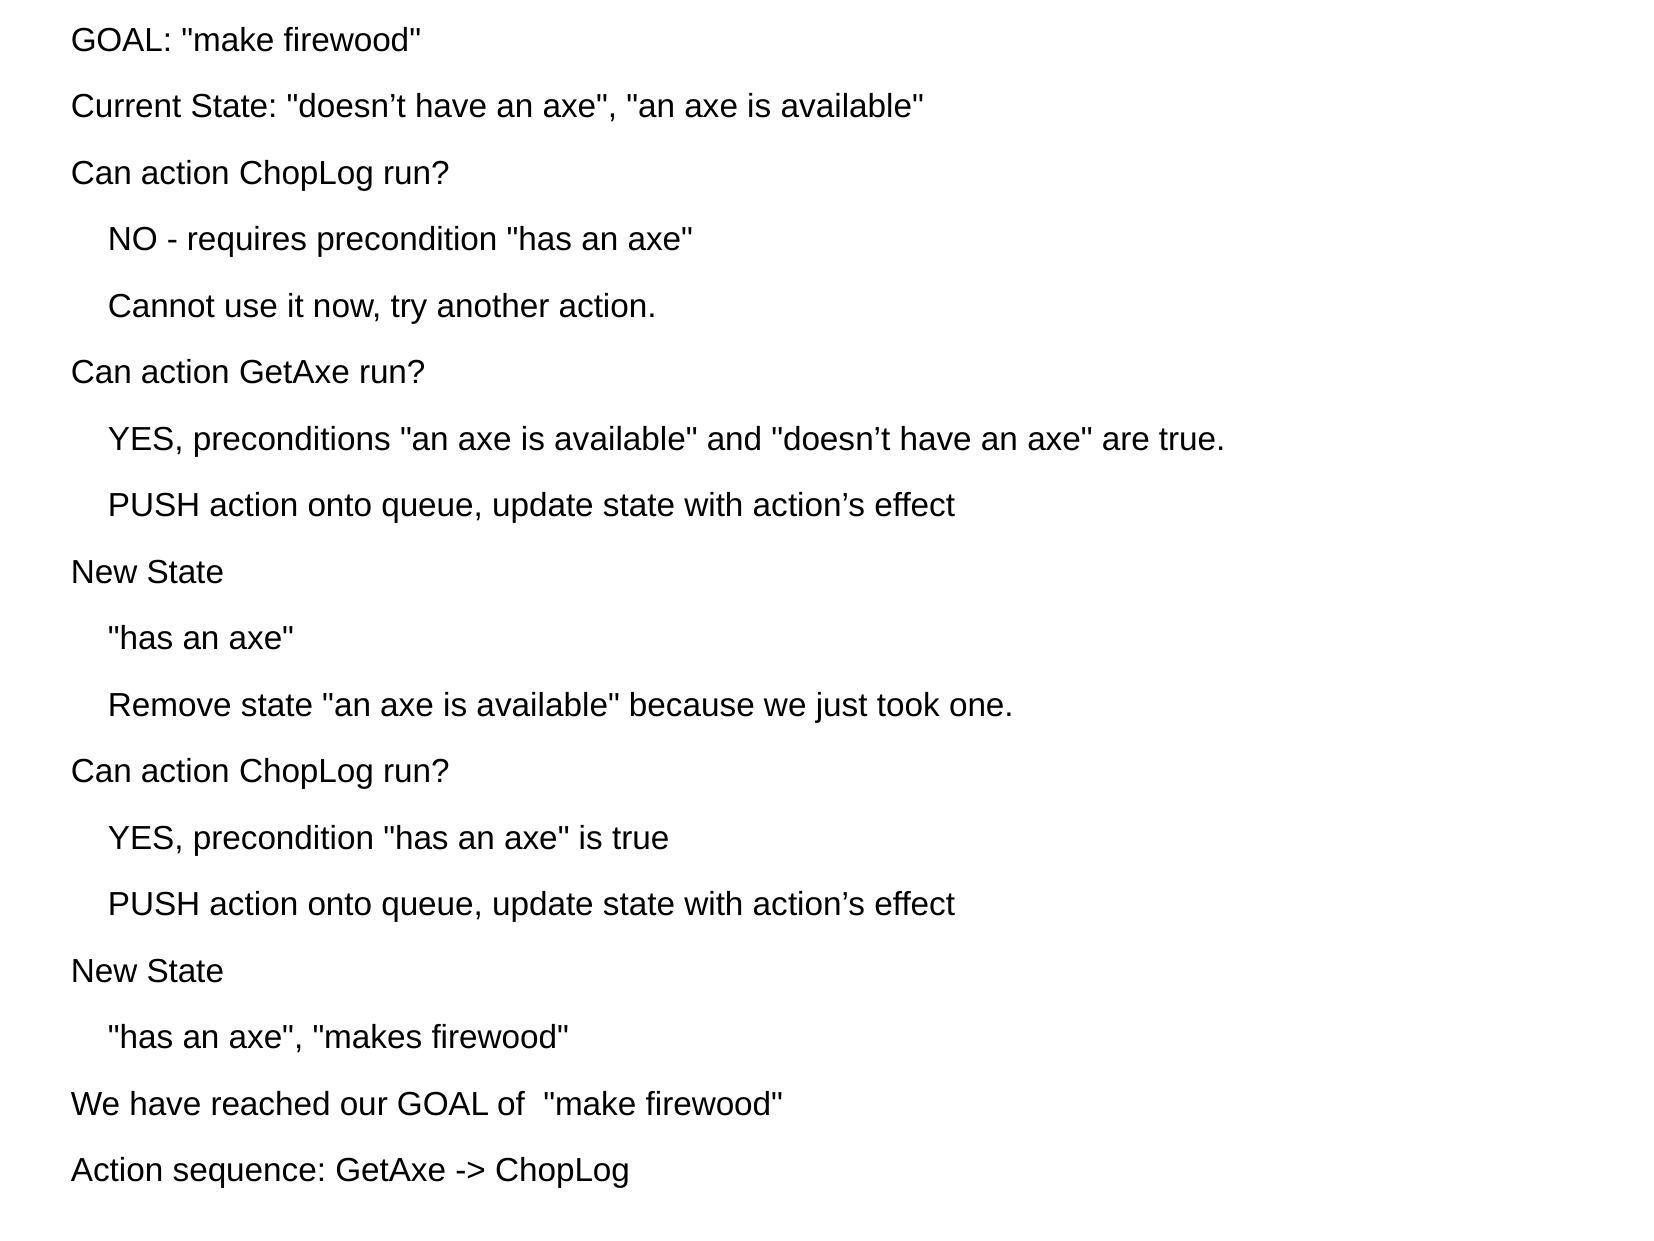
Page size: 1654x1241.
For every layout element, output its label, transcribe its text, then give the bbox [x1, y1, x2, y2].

list GOAL: "make firewood" Current State: "doesn’t have an axe", "an axe is available" Can action ChopLog run? NO - requires precondition "has an axe" Cannot use it now, try another action. Can action GetAxe run? YES, preconditions "an axe is available" and "doesn’t have an axe" are true. PUSH action onto queue, update state with action’s effect New State "has an axe" Remove state "an axe is available" because we just took one. Can action ChopLog run? YES, precondition "has an axe" is true PUSH action onto queue, update state with action’s effect New State "has an axe", "makes firewood" We have reached our GOAL of "make firewood" Action sequence: GetAxe -> ChopLog [70, 21, 1559, 1193]
